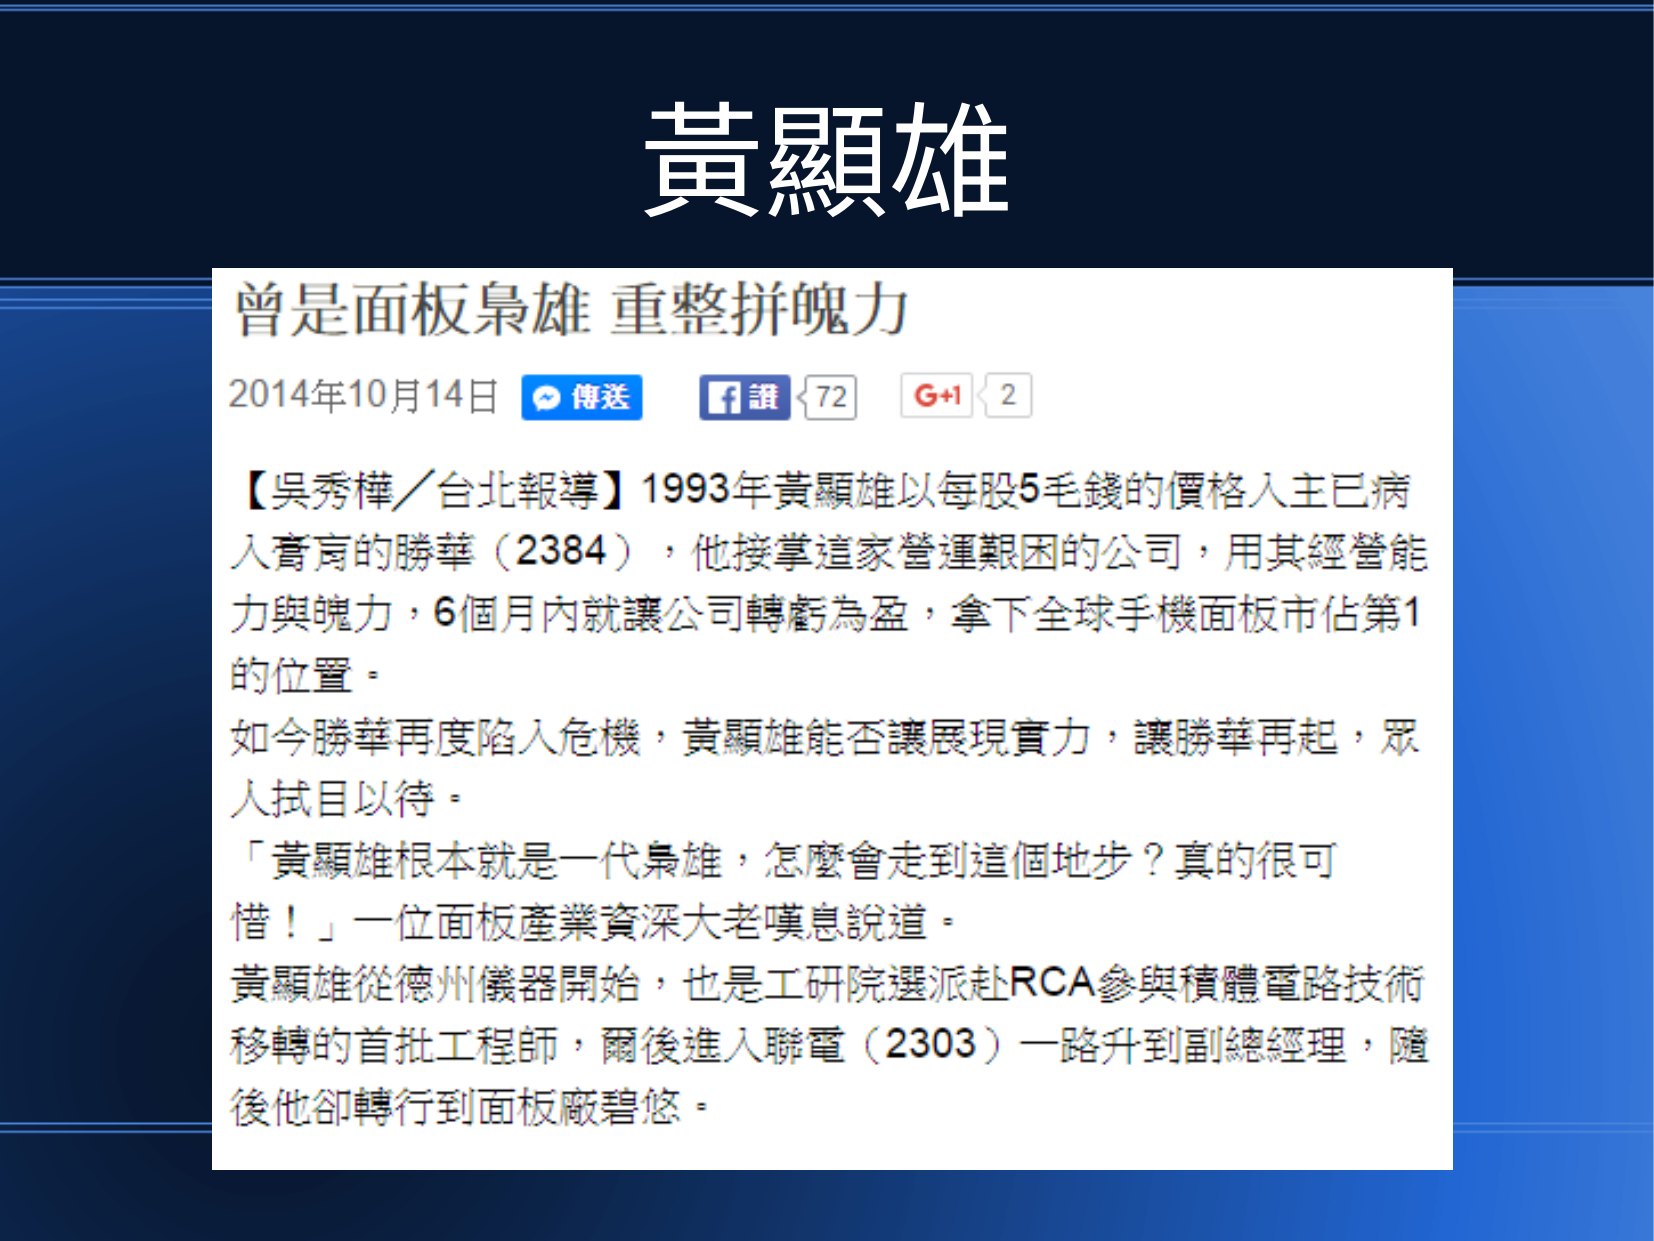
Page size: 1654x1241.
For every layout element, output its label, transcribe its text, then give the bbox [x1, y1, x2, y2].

picture [0, 0, 1654, 1241]
title 黃顯雄 [82, 49, 1571, 257]
